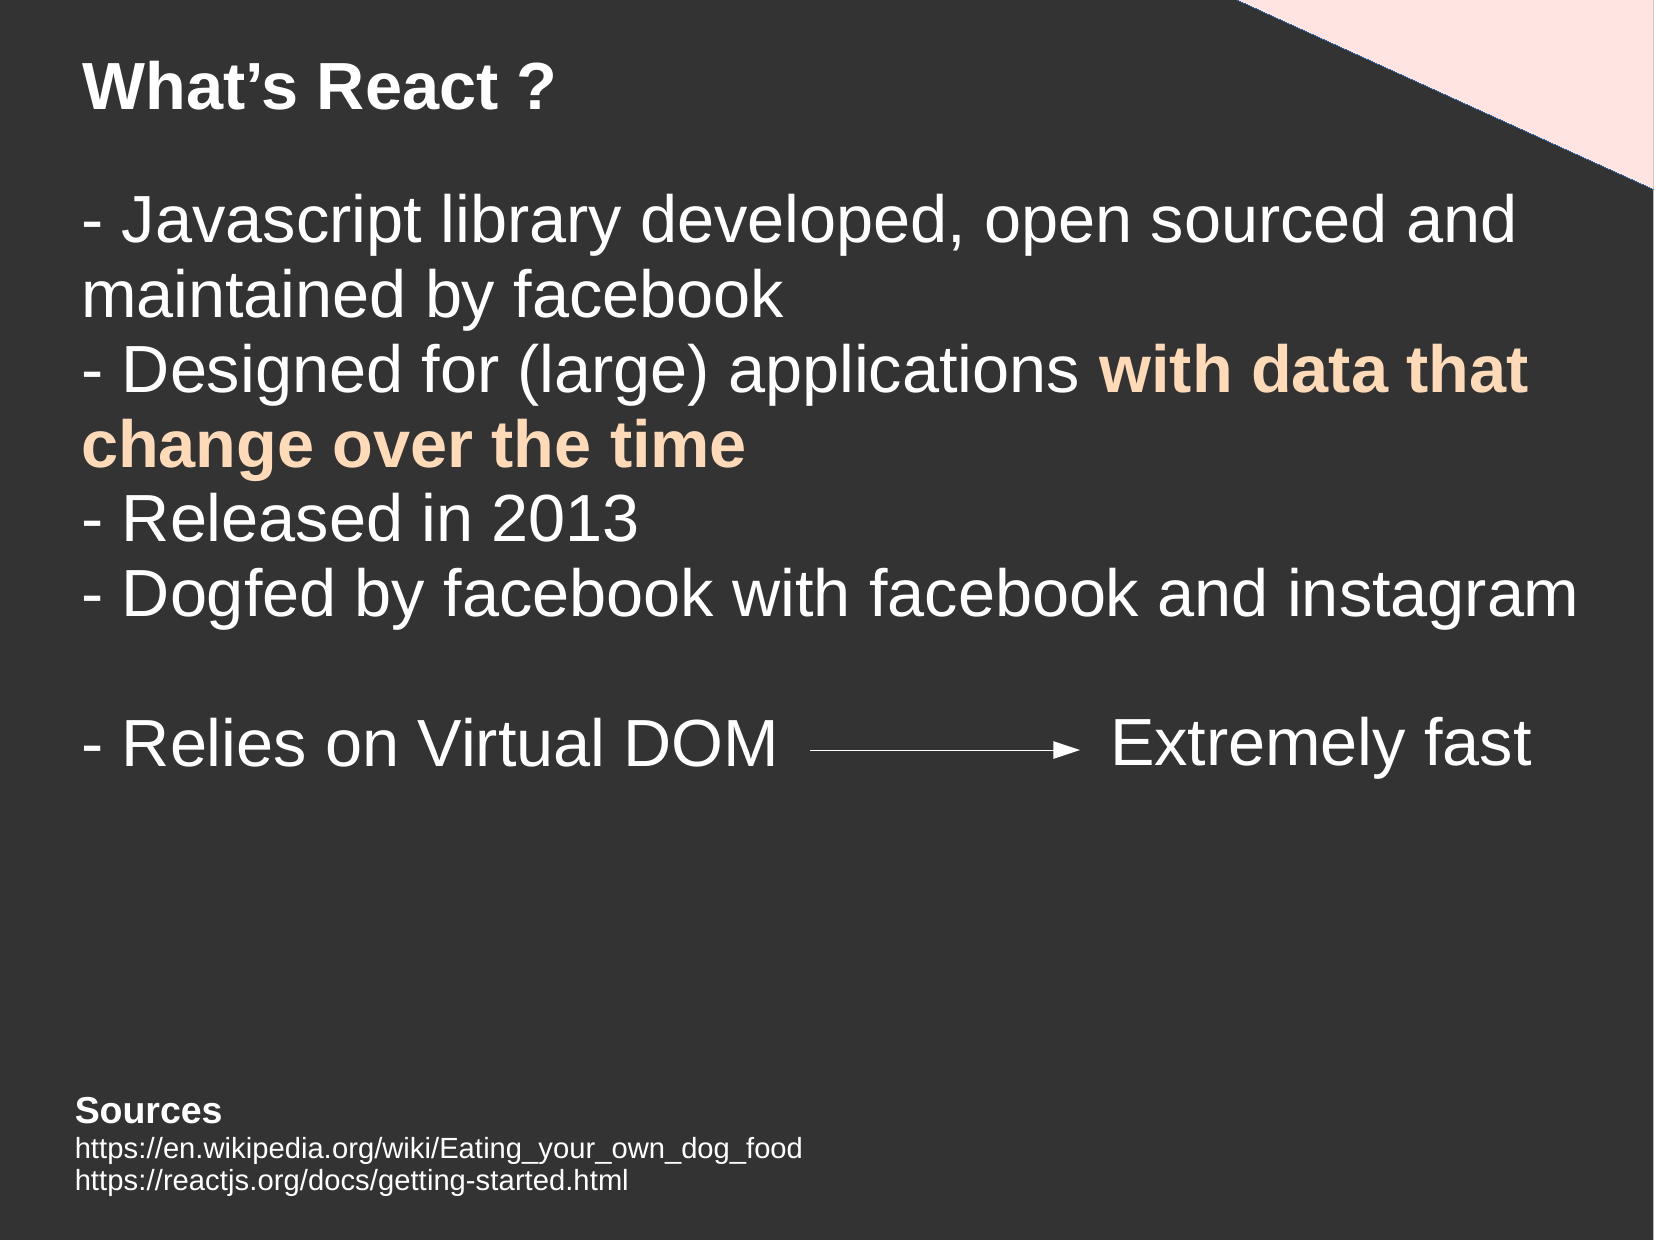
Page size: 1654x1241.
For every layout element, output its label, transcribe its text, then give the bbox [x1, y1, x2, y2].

title What’s React ? [82, 49, 1569, 152]
title - Javascript library developed, open sourced and maintained by facebook - Designed for (large) applications with data that change over the time - Released in 2013 - Dogfed by facebook with facebook and instagram - Relies on Virtual DOM [81, 182, 1621, 874]
text_box Sources https://en.wikipedia.org/wiki/Eating_your_own_dog_food https://reactjs.org/docs/getting-started.html [60, 1082, 1546, 1231]
text_box [1237, 0, 1654, 190]
text_box Extremely fast [1110, 705, 1654, 781]
